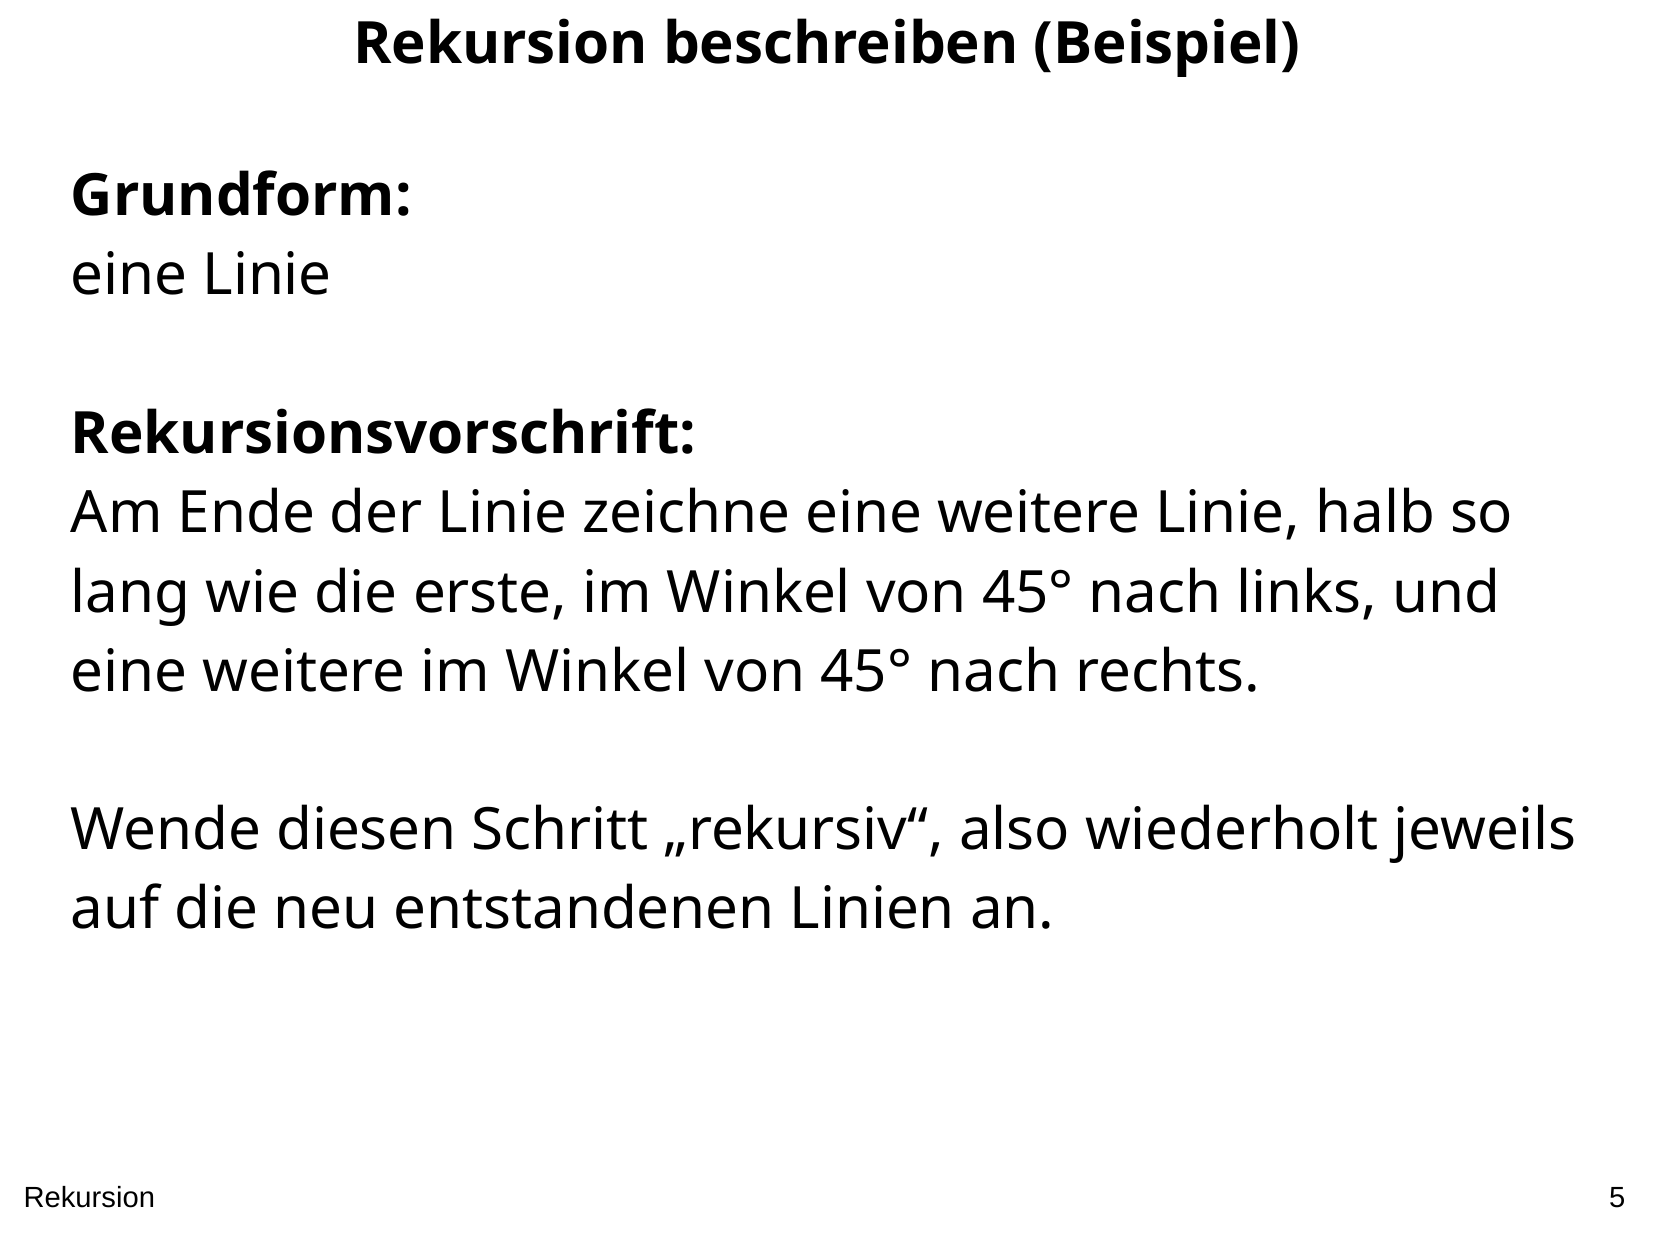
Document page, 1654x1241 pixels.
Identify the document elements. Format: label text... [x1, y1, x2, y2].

title Rekursion beschreiben (Beispiel) [82, 0, 1571, 83]
list Grundform: eine Linie Rekursionsvorschrift: Am Ende der Linie zeichne eine weitere Linie, halb so lang wie die erste, im Winkel von 45° nach links, und eine weitere im Winkel von 45° nach rechts. Wende diesen Schritt „rekursiv“, also wiederholt jeweils auf die neu entstandenen Linien an. [70, 153, 1595, 1146]
